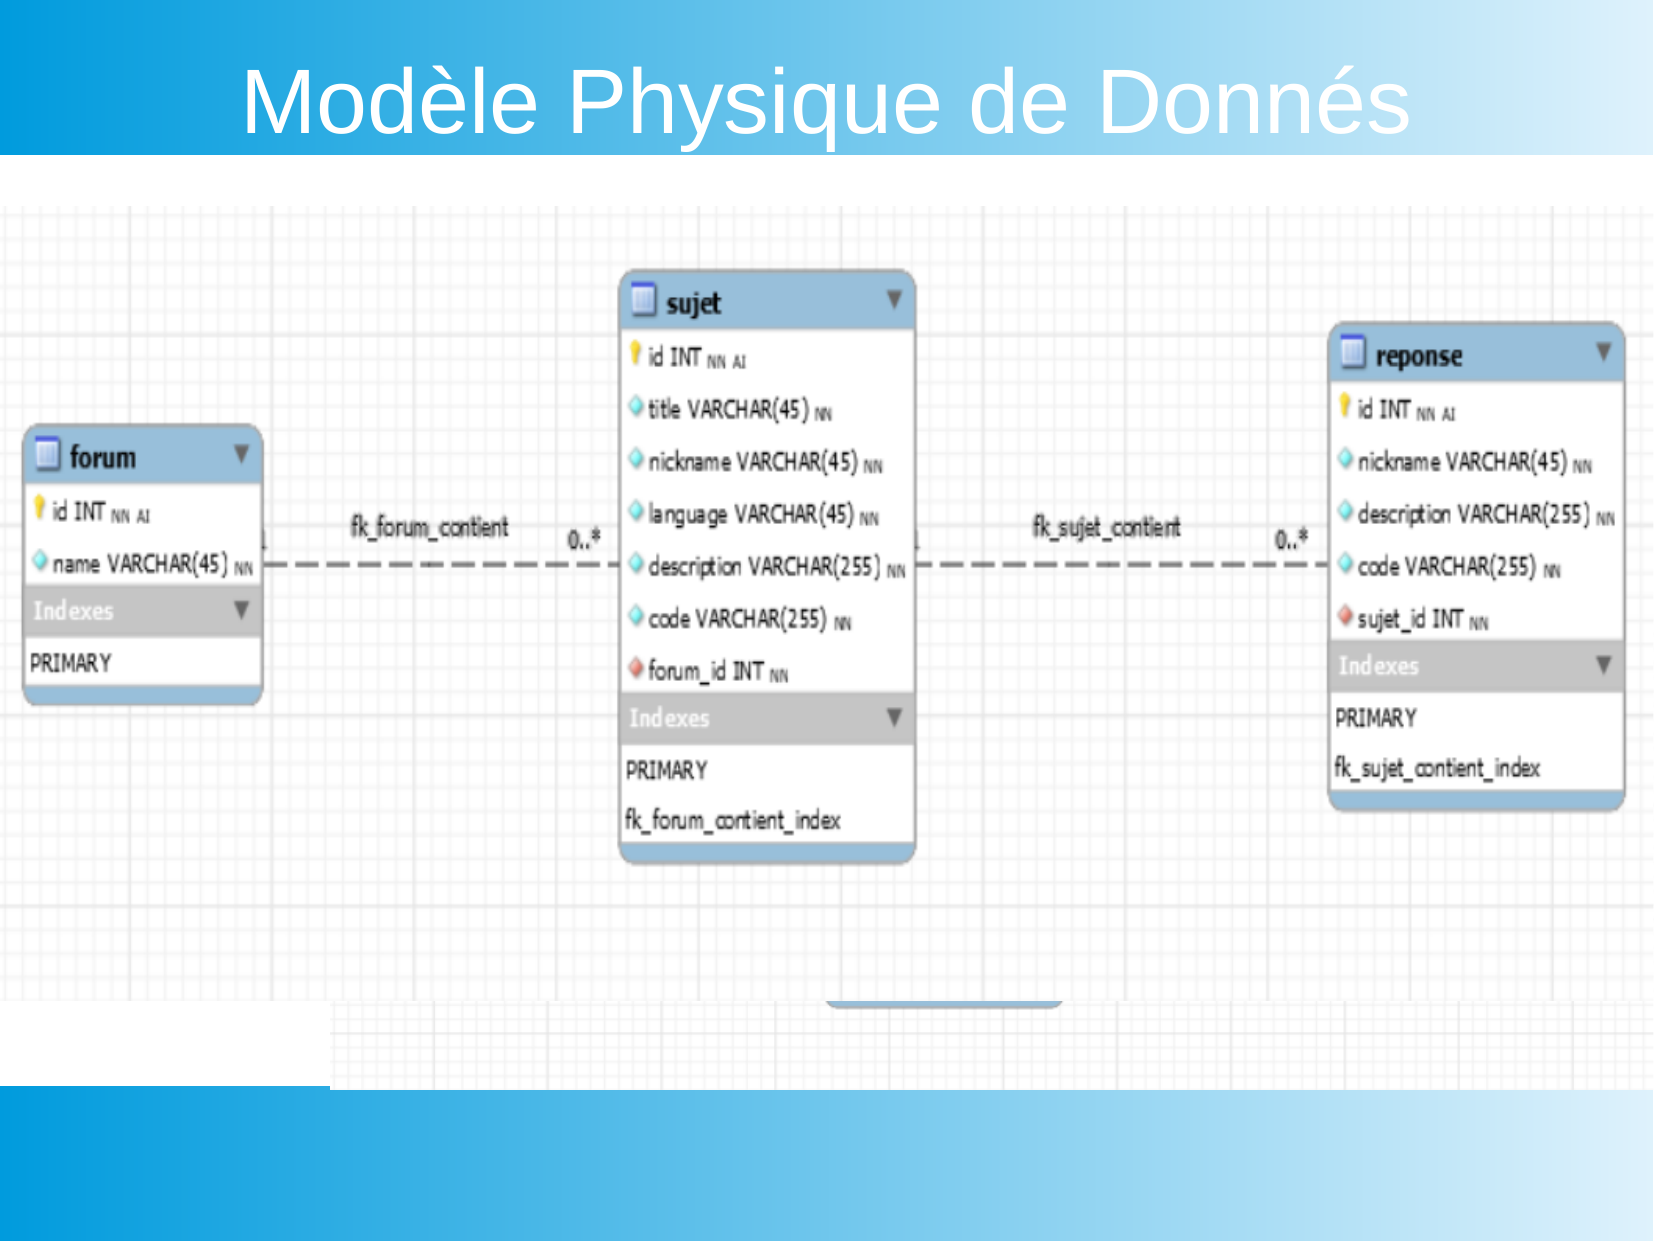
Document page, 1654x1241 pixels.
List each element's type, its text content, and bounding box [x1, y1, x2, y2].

title Modèle Physique de Donnés [82, 49, 1571, 155]
picture [0, 206, 1654, 1090]
